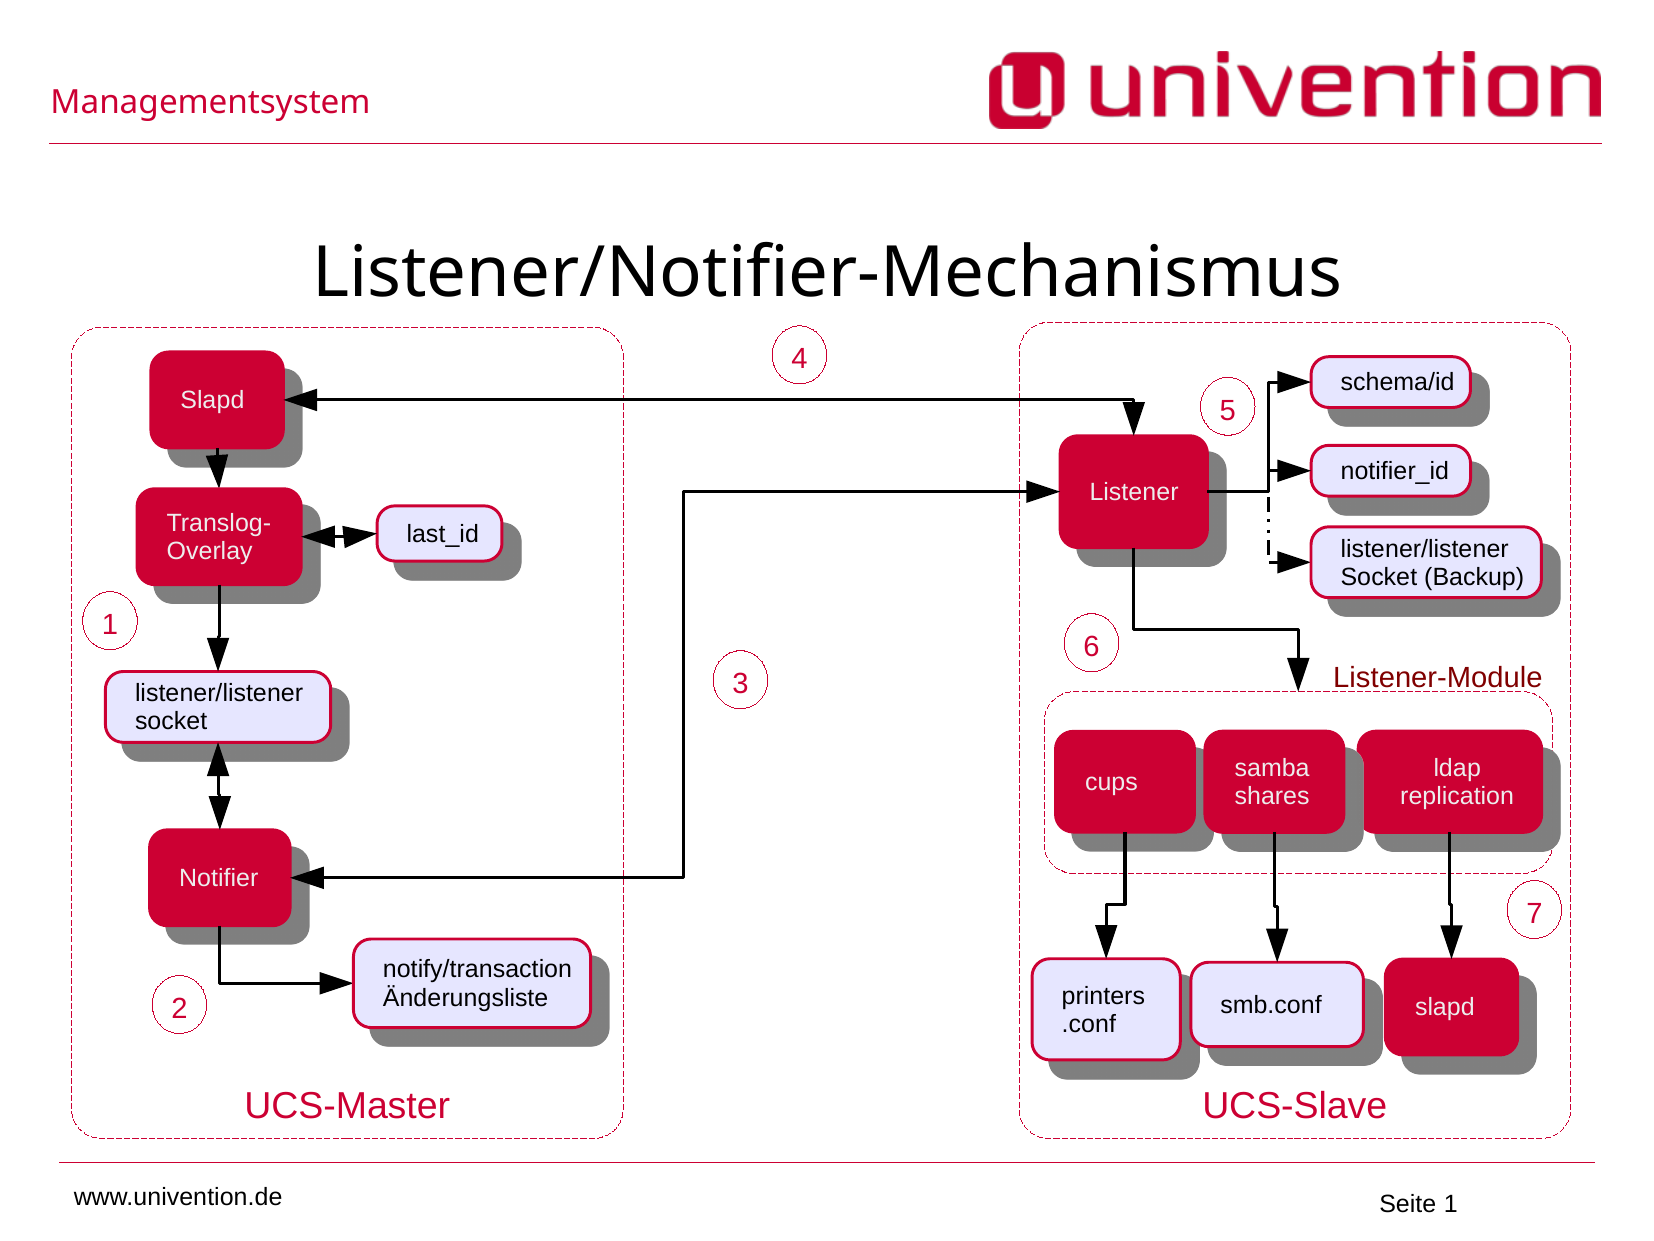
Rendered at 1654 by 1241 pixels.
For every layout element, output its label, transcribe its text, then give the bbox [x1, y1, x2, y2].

text_box 7 [1507, 880, 1562, 939]
text_box schema/id [1311, 356, 1471, 408]
text_box slapd [1385, 959, 1518, 1055]
text_box printers .conf [1032, 958, 1181, 1060]
title Listener/Notifier-Mechanismus [121, 206, 1534, 331]
text_box 4 [772, 325, 827, 384]
text_box Notifier [149, 829, 291, 926]
text_box UCS-Master [71, 327, 624, 1139]
text_box notify/transaction Änderungsliste [353, 938, 591, 1028]
text_box 2 [152, 975, 207, 1034]
text_box Slapd [150, 351, 284, 448]
text_box ldap replication [1358, 731, 1542, 833]
text_box 3 [713, 650, 768, 709]
text_box Listener [1060, 435, 1208, 548]
text_box smb.conf [1190, 962, 1364, 1047]
text_box Translog- Overlay [137, 488, 302, 585]
title Managementsystem [50, 60, 1463, 142]
text_box UCS-Master [219, 401, 624, 876]
text_box cups [1055, 731, 1195, 833]
text_box UCS-Slave [1019, 322, 1571, 653]
text_box 6 [1064, 613, 1119, 672]
text_box 5 [1200, 377, 1256, 436]
text_box samba shares [1204, 731, 1344, 833]
text_box last_id [377, 505, 502, 562]
text_box UCS-Slave [1019, 493, 1571, 1139]
text_box listener/listener socket [105, 671, 331, 743]
text_box 1 [82, 591, 138, 650]
text_box Listener-Module [1244, 653, 1632, 702]
text_box listener/listener Socket (Backup) [1311, 526, 1542, 598]
text_box UCS-Slave [1019, 401, 1132, 490]
picture [989, 51, 1601, 129]
text_box notifier_id [1311, 445, 1471, 497]
